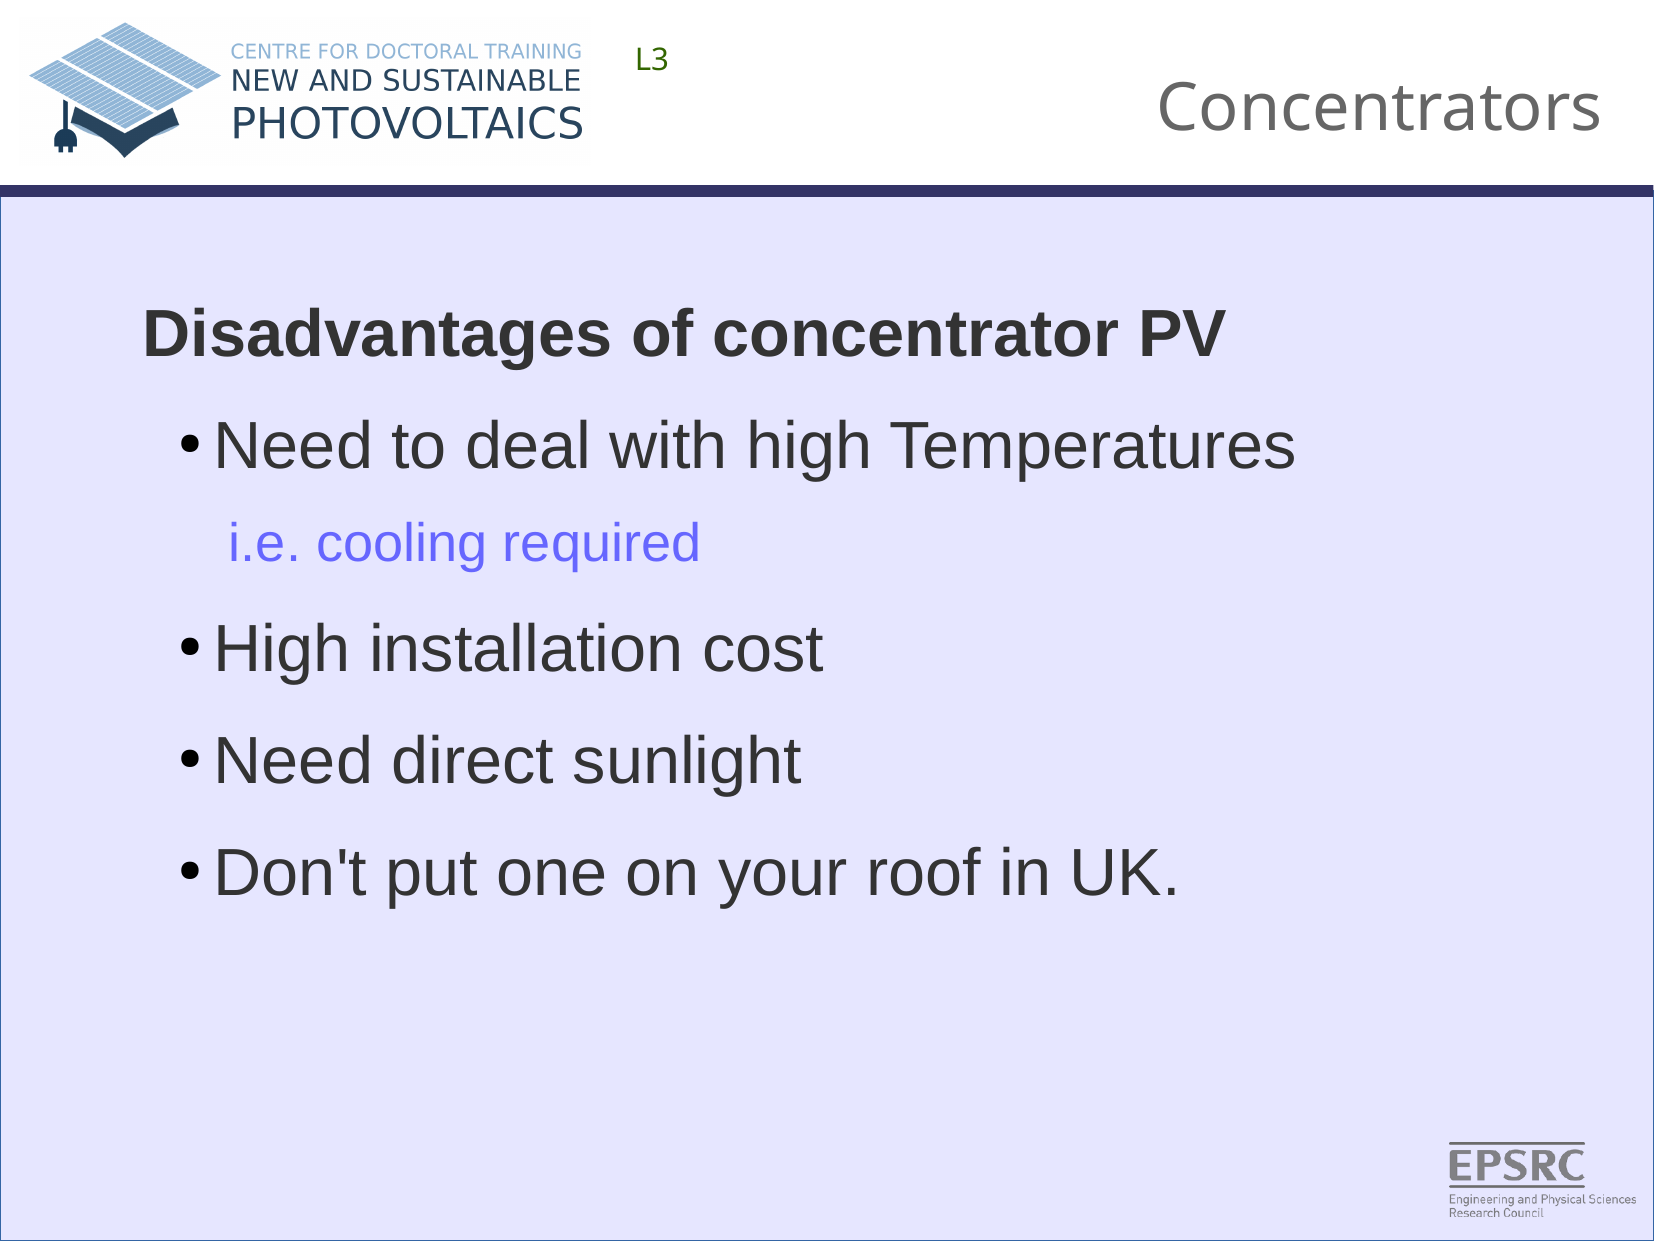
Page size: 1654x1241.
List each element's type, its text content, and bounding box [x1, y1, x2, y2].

picture [19, 17, 591, 166]
text_box Disadvantages of concentrator PV Need to deal with high Temperatures i.e. cooling required High installation cost Need direct sunlight Don't put one on your roof in UK. [125, 285, 1524, 1063]
text_box Concentrators [767, 52, 1619, 142]
picture [1449, 1142, 1636, 1217]
text_box L3 [620, 29, 880, 80]
text_box [0, 197, 1654, 1241]
